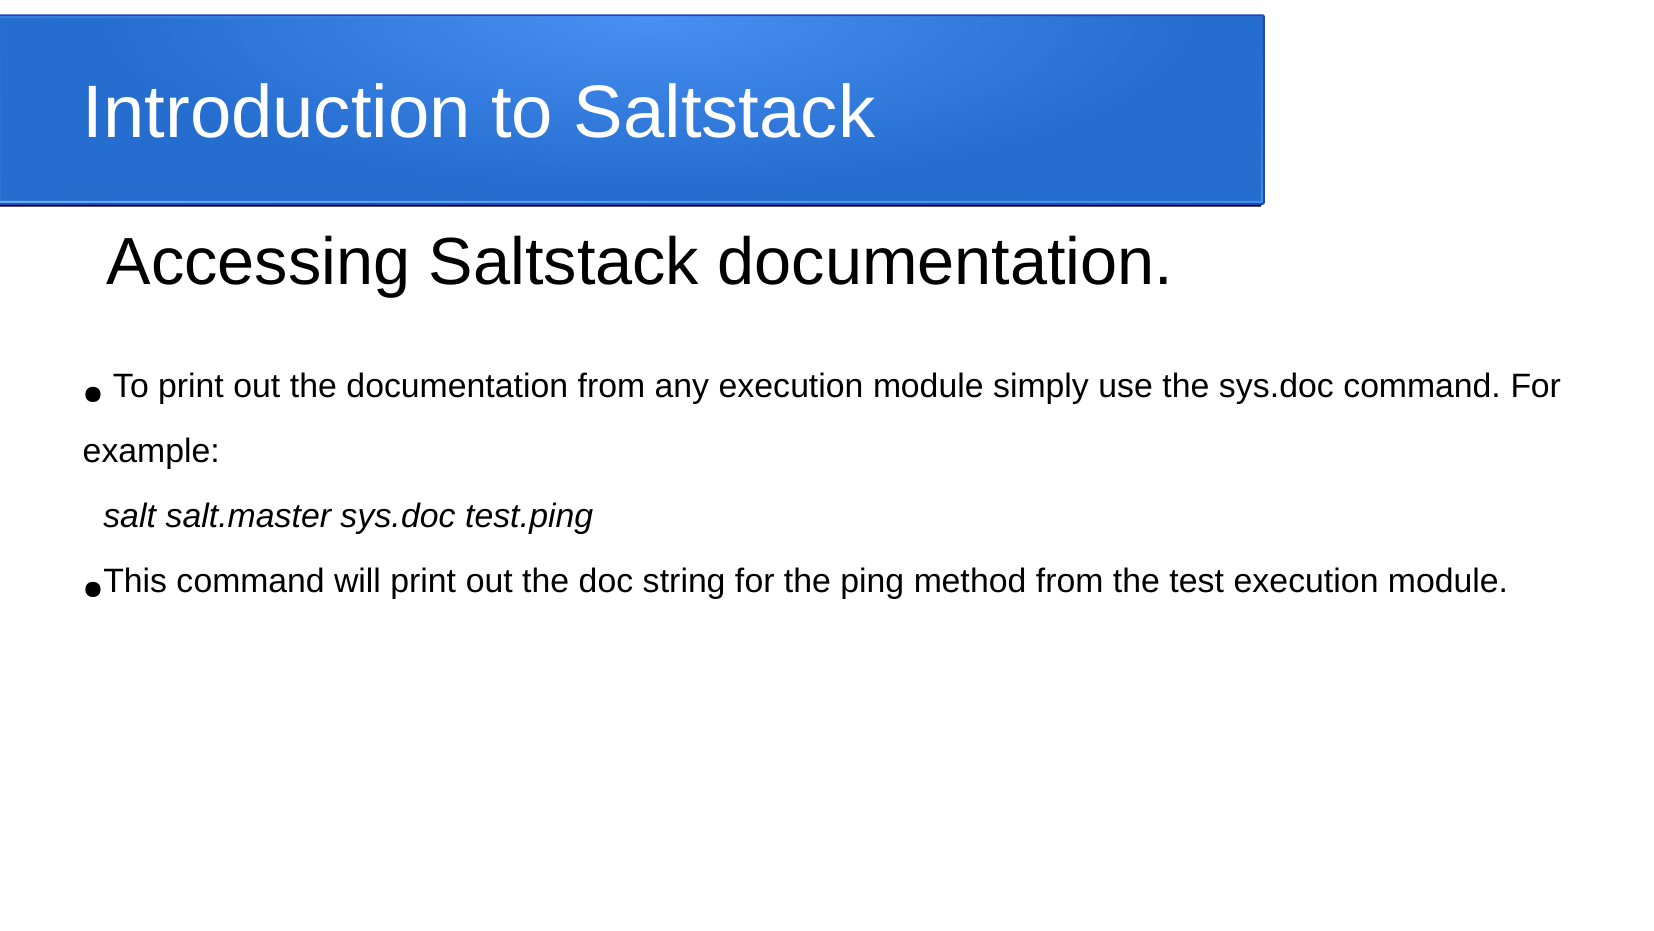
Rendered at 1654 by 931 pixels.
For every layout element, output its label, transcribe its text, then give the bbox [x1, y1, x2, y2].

title Introduction to Saltstack [82, 35, 1235, 189]
subtitle Accessing Saltstack documentation. To print out the documentation from any execution module simply use the sys.doc command. For example: salt salt.master sys.doc test.ping This command will print out the doc string for the ping method from the test execution module. [82, 224, 1571, 764]
